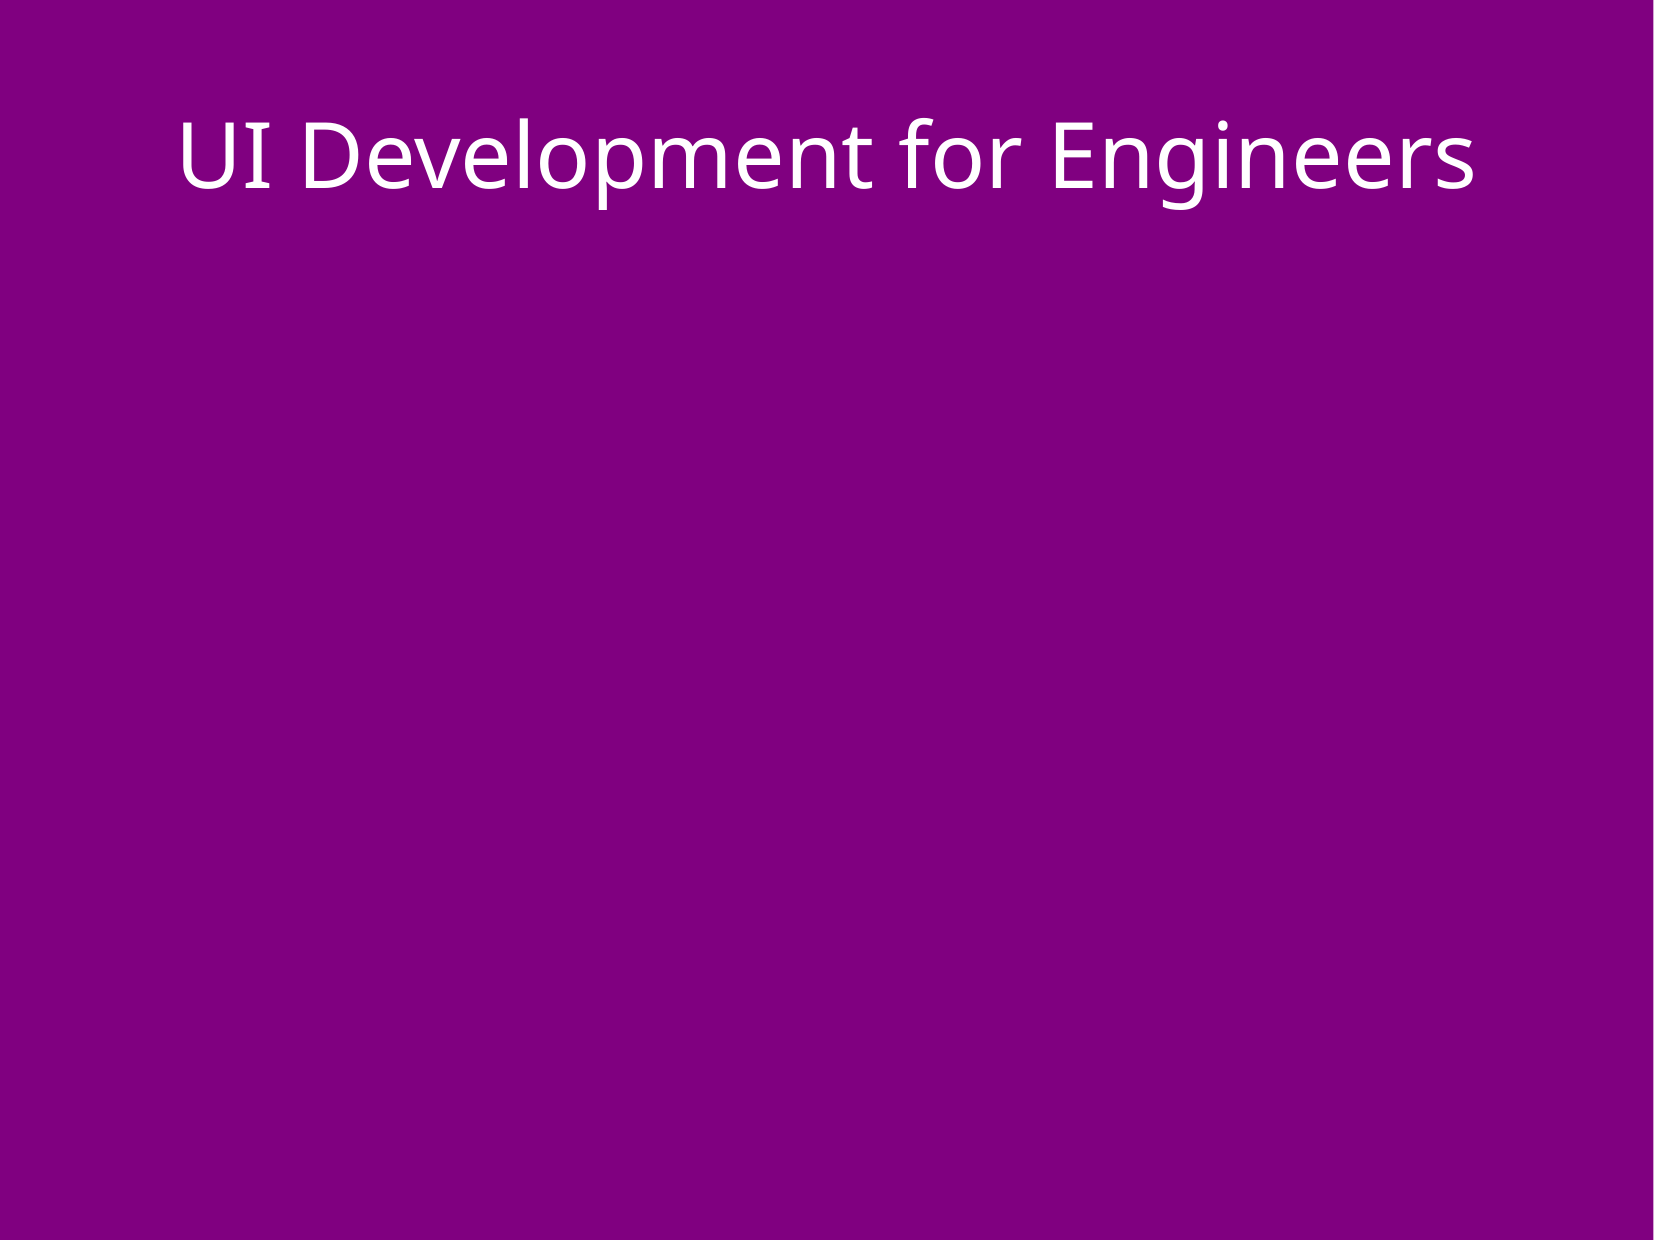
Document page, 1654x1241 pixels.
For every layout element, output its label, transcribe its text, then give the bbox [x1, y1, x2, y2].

title UI Development for Engineers [82, 49, 1571, 257]
